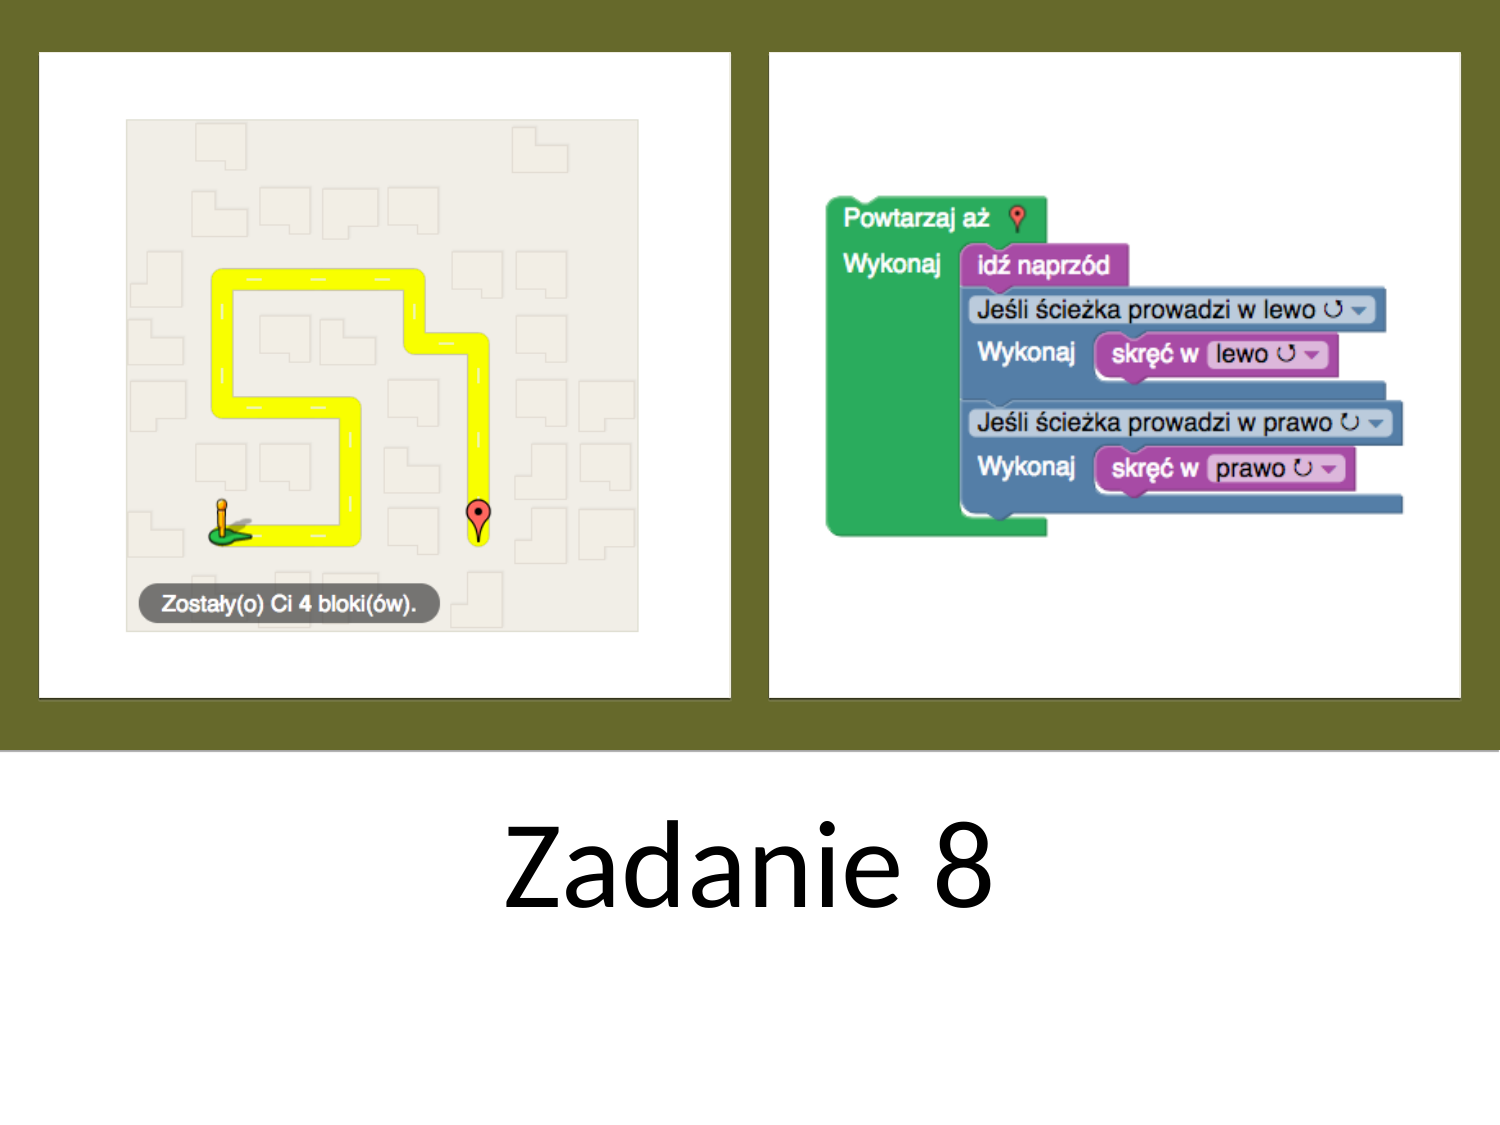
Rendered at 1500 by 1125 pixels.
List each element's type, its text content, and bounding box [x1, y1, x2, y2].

text_box [0, 0, 1500, 750]
picture [121, 104, 649, 646]
picture [808, 178, 1421, 572]
title Zadanie 8 [187, 761, 1313, 942]
